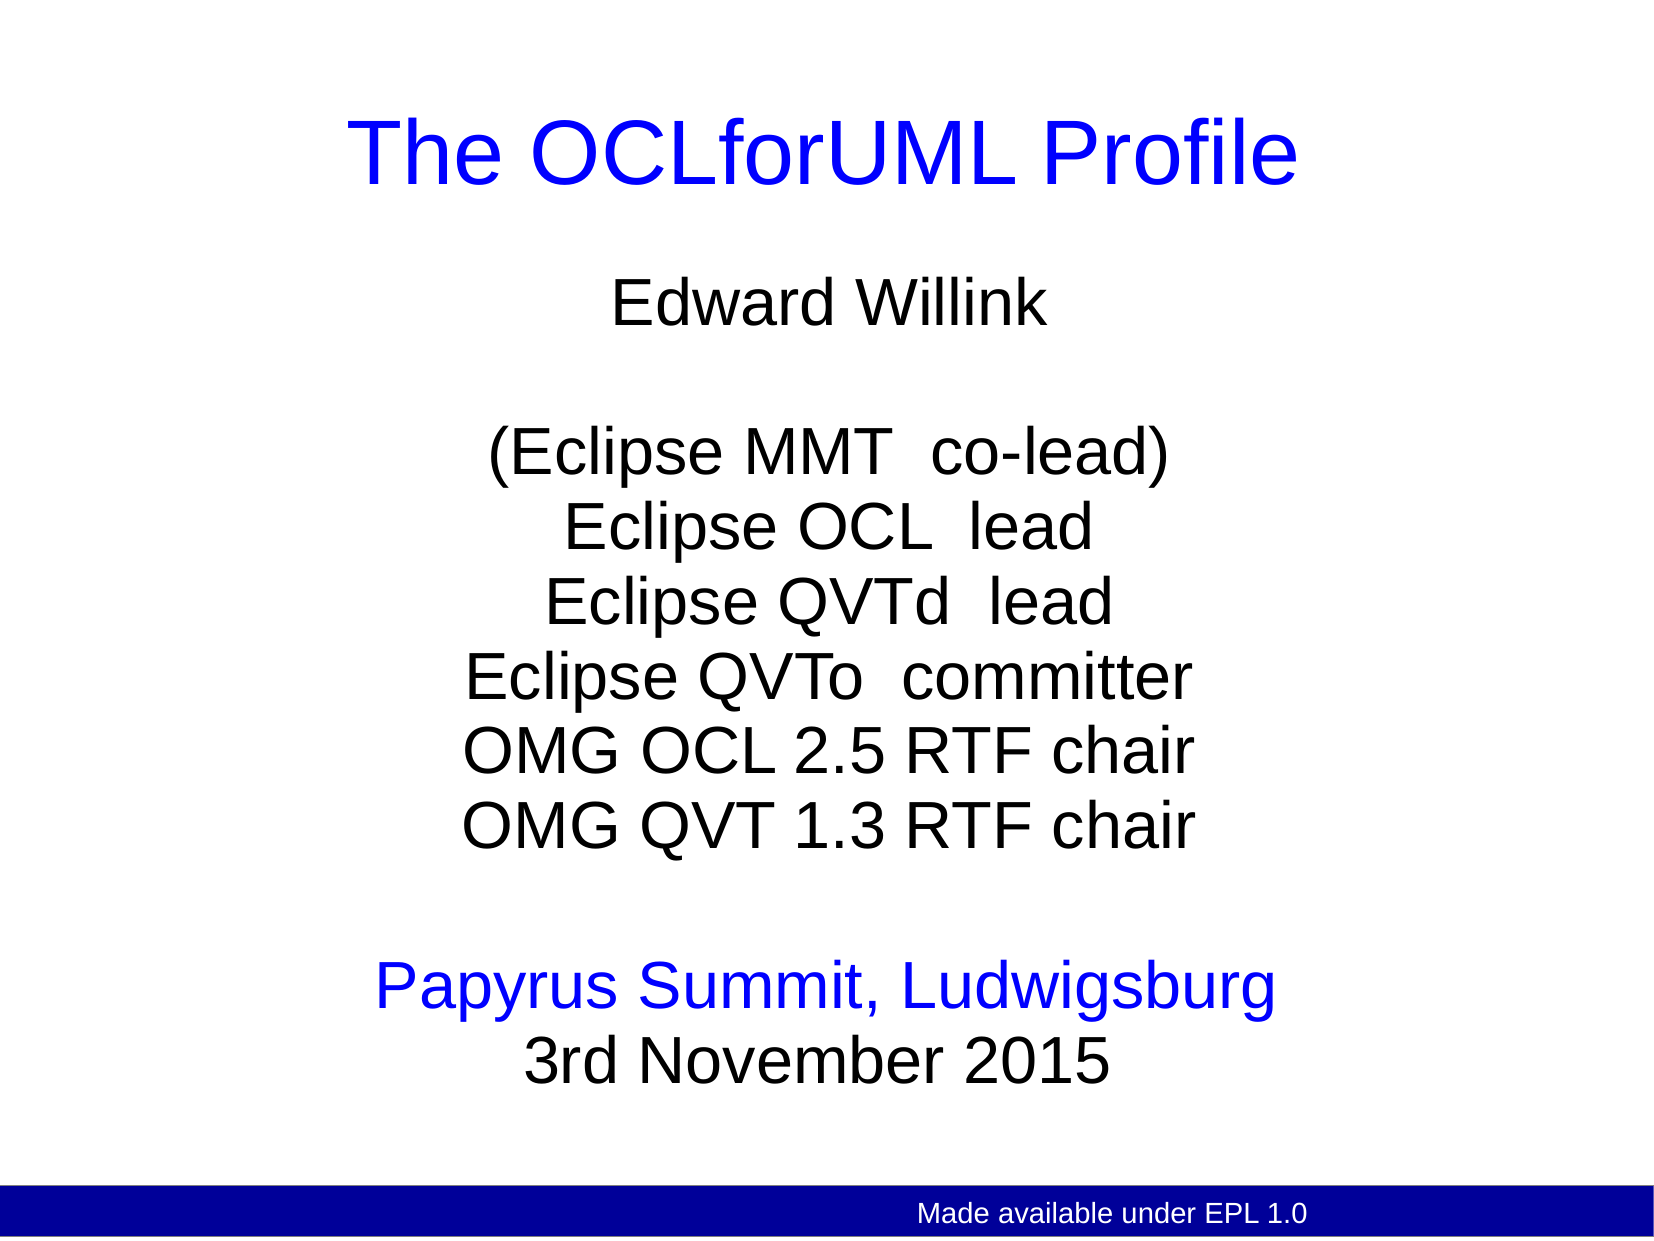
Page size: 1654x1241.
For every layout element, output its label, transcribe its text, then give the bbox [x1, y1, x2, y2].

title The OCLforUML Profile [13, 56, 1636, 250]
subtitle Papyrus Summit, Ludwigsburg 3rd November 2015 [82, 936, 1571, 1109]
text_box Edward Willink (Eclipse MMT co-lead) Eclipse OCL lead Eclipse QVTd lead Eclipse QVTo committer OMG OCL 2.5 RTF chair OMG QVT 1.3 RTF chair [74, 252, 1584, 875]
